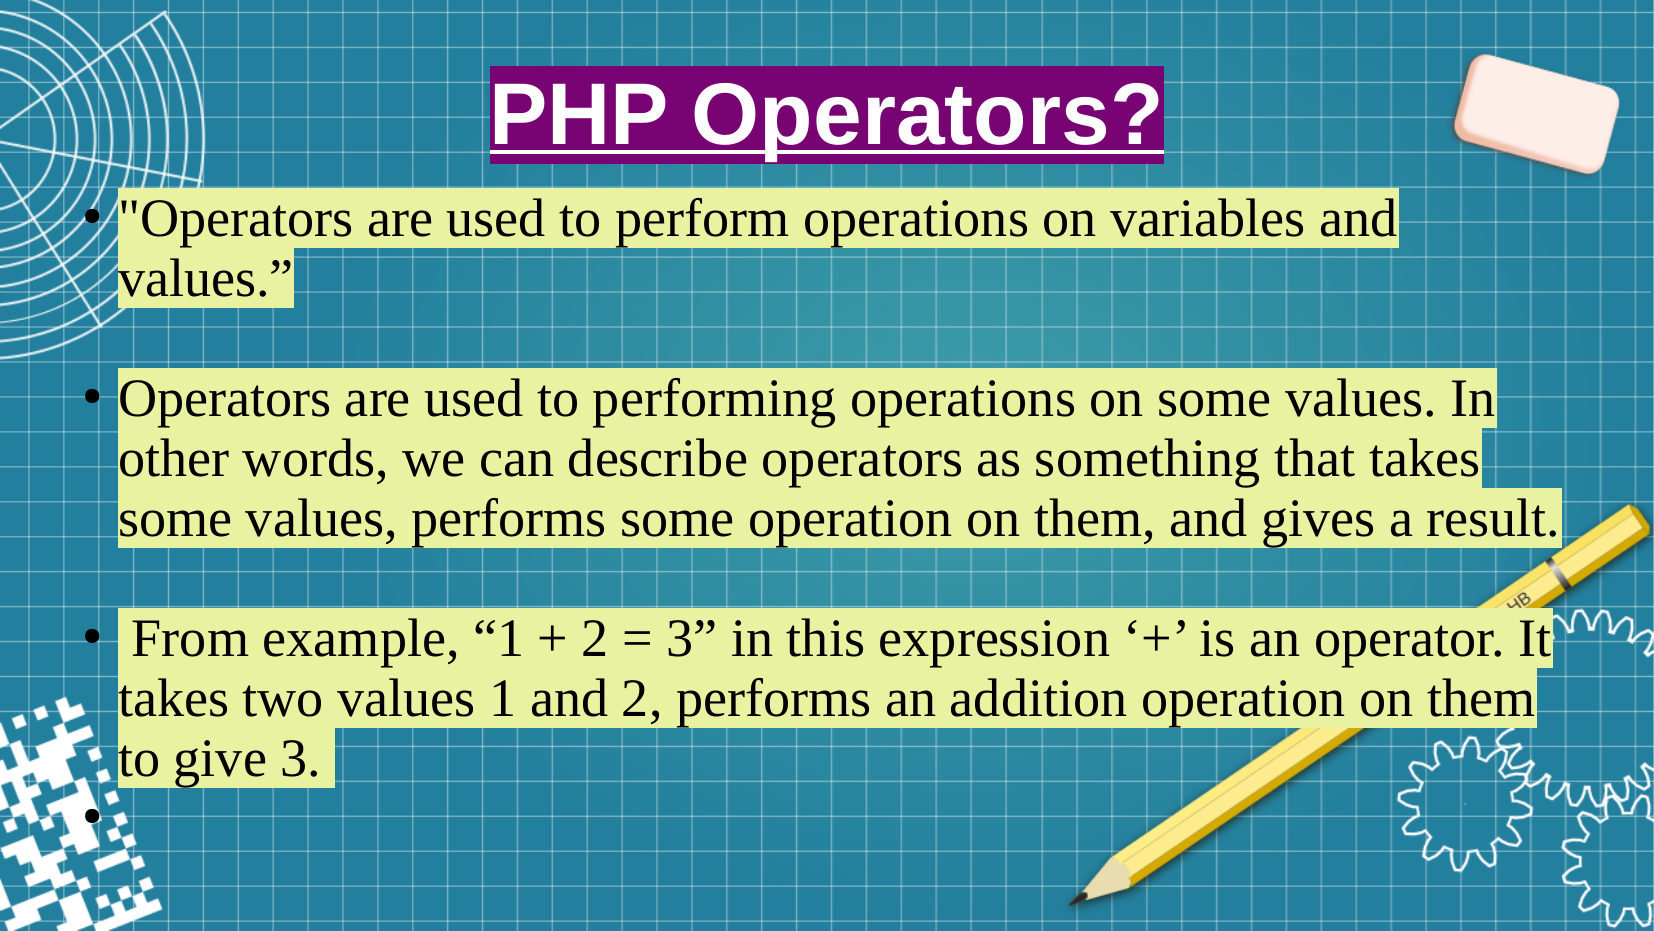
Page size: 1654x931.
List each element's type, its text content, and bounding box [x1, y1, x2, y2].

title PHP Operators? [82, 49, 1571, 181]
picture [0, 0, 1654, 931]
subtitle "Operators are used to perform operations on variables and values.” Operators are used to performing operations on some values. In other words, we can describe operators as something that takes some values, performs some operation on them, and gives a result. From example, “1 + 2 = 3” in this expression ‘+’ is an operator. It takes two values 1 and 2, performs an addition operation on them to give 3. [82, 188, 1571, 931]
